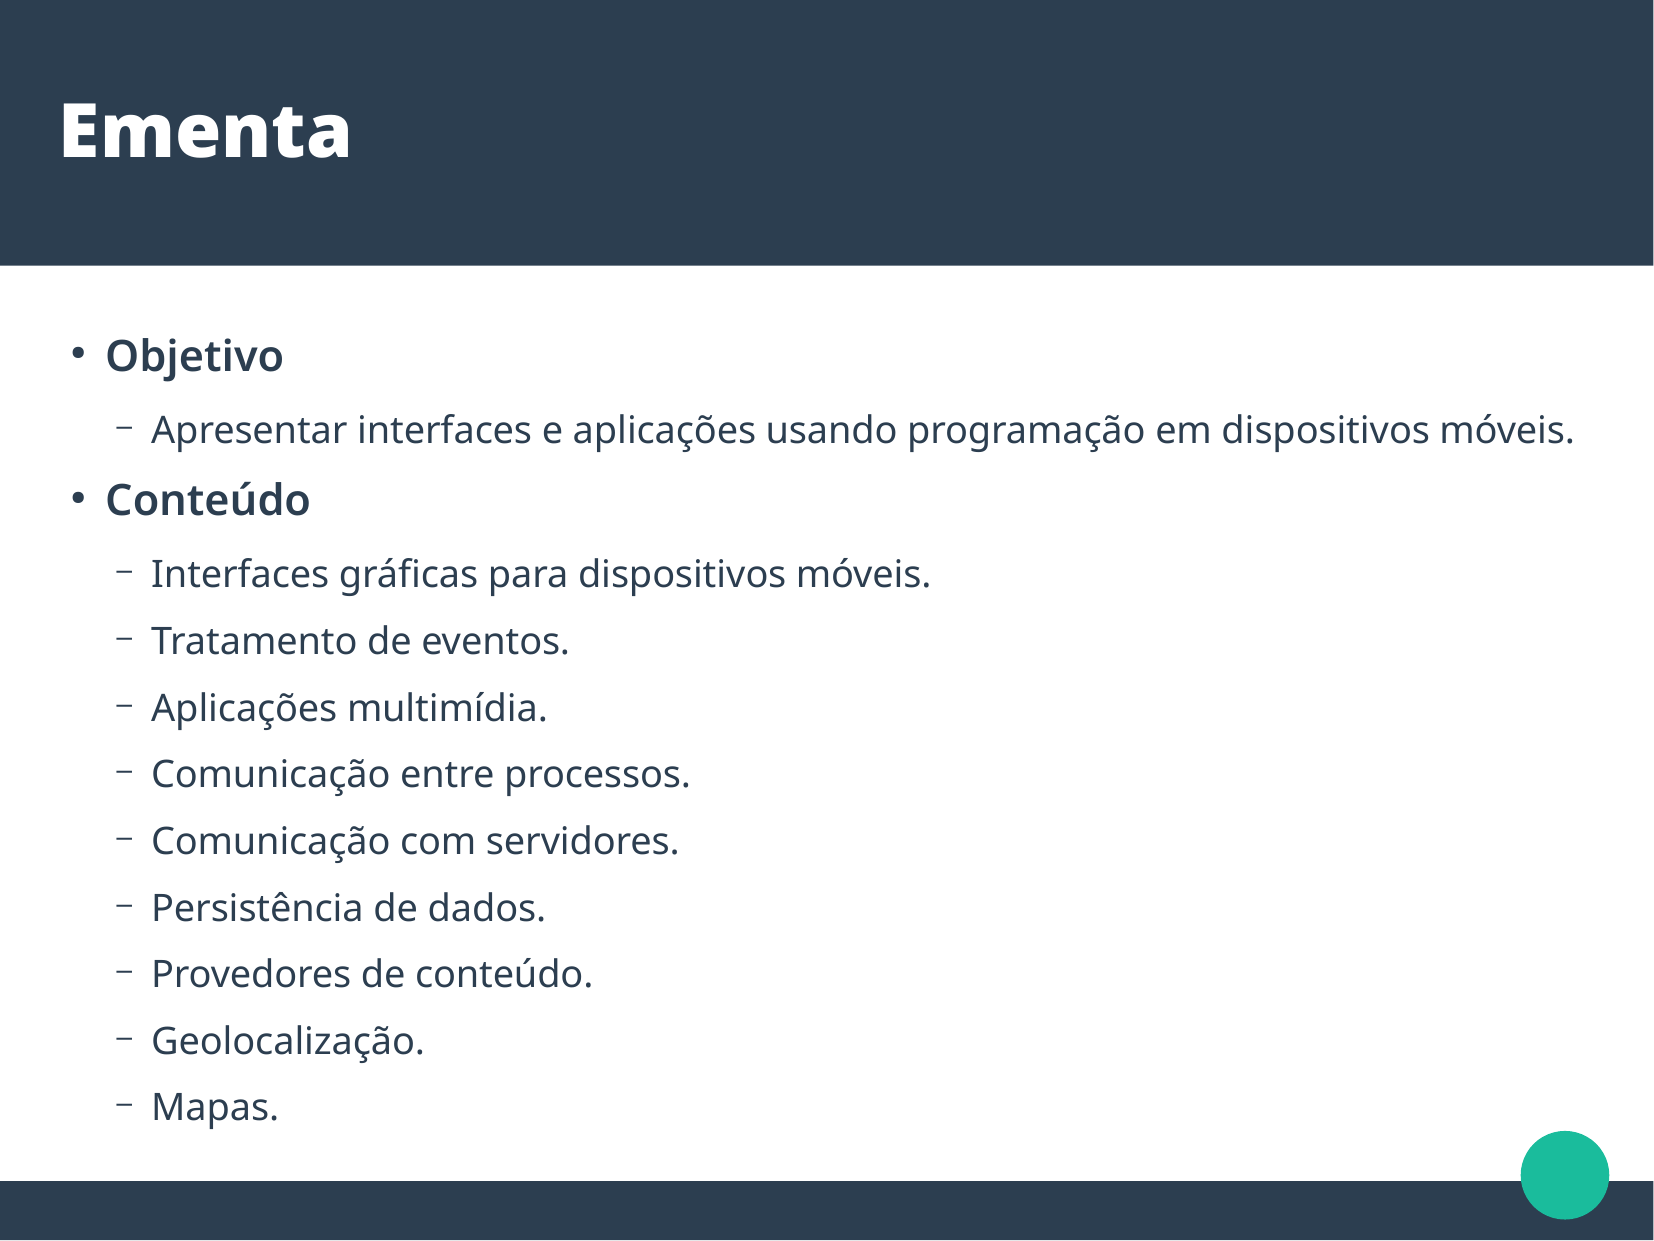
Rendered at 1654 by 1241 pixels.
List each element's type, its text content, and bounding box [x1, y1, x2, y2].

list Objetivo Apresentar interfaces e aplicações usando programação em dispositivos móveis. Conteúdo Interfaces gráficas para dispositivos móveis. Tratamento de eventos. Aplicações multimídia. Comunicação entre processos. Comunicação com servidores. Persistência de dados. Provedores de conteúdo. Geolocalização. Mapas. [59, 324, 1595, 1152]
title Ementa [59, 49, 1595, 207]
